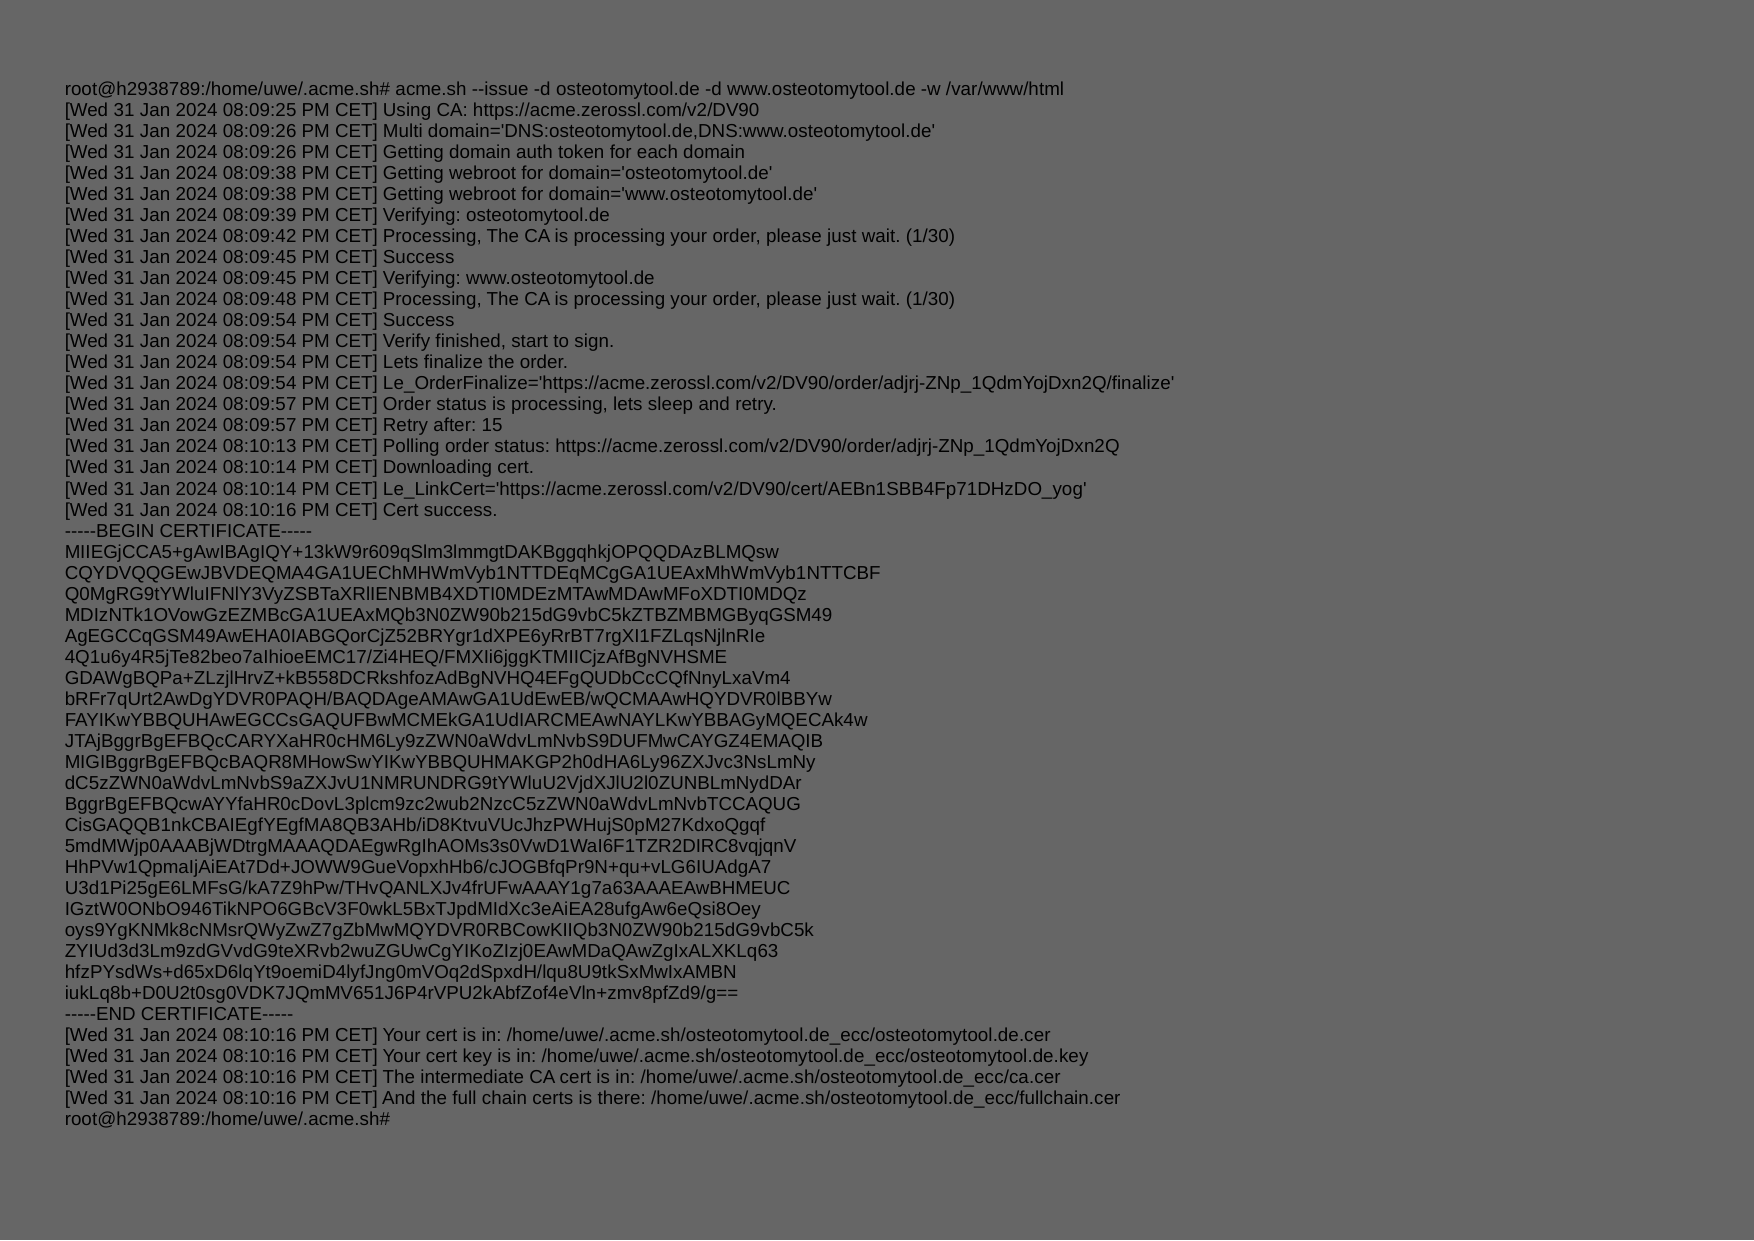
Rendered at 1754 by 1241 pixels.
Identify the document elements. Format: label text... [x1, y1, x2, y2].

text_box root@h2938789:/home/uwe/.acme.sh# acme.sh --issue -d osteotomytool.de -d www.osteotomytool.de -w /var/www/html [Wed 31 Jan 2024 08:09:25 PM CET] Using CA: https://acme.zerossl.com/v2/DV90 [Wed 31 Jan 2024 08:09:26 PM CET] Multi domain='DNS:osteotomytool.de,DNS:www.osteotomytool.de' [Wed 31 Jan 2024 08:09:26 PM CET] Getting domain auth token for each domain [Wed 31 Jan 2024 08:09:38 PM CET] Getting webroot for domain='osteotomytool.de' [Wed 31 Jan 2024 08:09:38 PM CET] Getting webroot for domain='www.osteotomytool.de' [Wed 31 Jan 2024 08:09:39 PM CET] Verifying: osteotomytool.de [Wed 31 Jan 2024 08:09:42 PM CET] Processing, The CA is processing your order, please just wait. (1/30) [Wed 31 Jan 2024 08:09:45 PM CET] Success [Wed 31 Jan 2024 08:09:45 PM CET] Verifying: www.osteotomytool.de [Wed 31 Jan 2024 08:09:48 PM CET] Processing, The CA is processing your order, please just wait. (1/30) [Wed 31 Jan 2024 08:09:54 PM CET] Success [Wed 31 Jan 2024 08:09:54 PM CET] Verify finished, start to sign. [Wed 31 Jan 2024 08:09:54 PM CET] Lets finalize the order. [Wed 31 Jan 2024 08:09:54 PM CET] Le_OrderFinalize='https://acme.zerossl.com/v2/DV90/order/adjrj-ZNp_1QdmYojDxn2Q/finalize' [Wed 31 Jan 2024 08:09:57 PM CET] Order status is processing, lets sleep and retry. [Wed 31 Jan 2024 08:09:57 PM CET] Retry after: 15 [Wed 31 Jan 2024 08:10:13 PM CET] Polling order status: https://acme.zerossl.com/v2/DV90/order/adjrj-ZNp_1QdmYojDxn2Q [Wed 31 Jan 2024 08:10:14 PM CET] Downloading cert. [Wed 31 Jan 2024 08:10:14 PM CET] Le_LinkCert='https://acme.zerossl.com/v2/DV90/cert/AEBn1SBB4Fp71DHzDO_yog' [Wed 31 Jan 2024 08:10:16 PM CET] Cert success. -----BEGIN CERTIFICATE----- MIIEGjCCA5+gAwIBAgIQY+13kW9r609qSlm3lmmgtDAKBggqhkjOPQQDAzBLMQsw CQYDVQQGEwJBVDEQMA4GA1UEChMHWmVyb1NTTDEqMCgGA1UEAxMhWmVyb1NTTCBF Q0MgRG9tYWluIFNlY3VyZSBTaXRlIENBMB4XDTI0MDEzMTAwMDAwMFoXDTI0MDQz MDIzNTk1OVowGzEZMBcGA1UEAxMQb3N0ZW90b215dG9vbC5kZTBZMBMGByqGSM49 AgEGCCqGSM49AwEHA0IABGQorCjZ52BRYgr1dXPE6yRrBT7rgXI1FZLqsNjlnRIe 4Q1u6y4R5jTe82beo7aIhioeEMC17/Zi4HEQ/FMXIi6jggKTMIICjzAfBgNVHSME GDAWgBQPa+ZLzjlHrvZ+kB558DCRkshfozAdBgNVHQ4EFgQUDbCcCQfNnyLxaVm4 bRFr7qUrt2AwDgYDVR0PAQH/BAQDAgeAMAwGA1UdEwEB/wQCMAAwHQYDVR0lBBYw FAYIKwYBBQUHAwEGCCsGAQUFBwMCMEkGA1UdIARCMEAwNAYLKwYBBAGyMQECAk4w JTAjBggrBgEFBQcCARYXaHR0cHM6Ly9zZWN0aWdvLmNvbS9DUFMwCAYGZ4EMAQIB MIGIBggrBgEFBQcBAQR8MHowSwYIKwYBBQUHMAKGP2h0dHA6Ly96ZXJvc3NsLmNy dC5zZWN0aWdvLmNvbS9aZXJvU1NMRUNDRG9tYWluU2VjdXJlU2l0ZUNBLmNydDAr BggrBgEFBQcwAYYfaHR0cDovL3plcm9zc2wub2NzcC5zZWN0aWdvLmNvbTCCAQUG CisGAQQB1nkCBAIEgfYEgfMA8QB3AHb/iD8KtvuVUcJhzPWHujS0pM27KdxoQgqf 5mdMWjp0AAABjWDtrgMAAAQDAEgwRgIhAOMs3s0VwD1WaI6F1TZR2DIRC8vqjqnV HhPVw1QpmaIjAiEAt7Dd+JOWW9GueVopxhHb6/cJOGBfqPr9N+qu+vLG6IUAdgA7 U3d1Pi25gE6LMFsG/kA7Z9hPw/THvQANLXJv4frUFwAAAY1g7a63AAAEAwBHMEUC IGztW0ONbO946TikNPO6GBcV3F0wkL5BxTJpdMIdXc3eAiEA28ufgAw6eQsi8Oey oys9YgKNMk8cNMsrQWyZwZ7gZbMwMQYDVR0RBCowKIIQb3N0ZW90b215dG9vbC5k ZYIUd3d3Lm9zdGVvdG9teXRvb2wuZGUwCgYIKoZIzj0EAwMDaQAwZgIxALXKLq63 hfzPYsdWs+d65xD6lqYt9oemiD4lyfJng0mVOq2dSpxdH/lqu8U9tkSxMwIxAMBN iukLq8b+D0U2t0sg0VDK7JQmMV651J6P4rVPU2kAbfZof4eVln+zmv8pfZd9/g== -----END CERTIFICATE----- [Wed 31 Jan 2024 08:10:16 PM CET] Your cert is in: /home/uwe/.acme.sh/osteotomytool.de_ecc/osteotomytool.de.cer [Wed 31 Jan 2024 08:10:16 PM CET] Your cert key is in: /home/uwe/.acme.sh/osteotomytool.de_ecc/osteotomytool.de.key [Wed 31 Jan 2024 08:10:16 PM CET] The intermediate CA cert is in: /home/uwe/.acme.sh/osteotomytool.de_ecc/ca.cer [Wed 31 Jan 2024 08:10:16 PM CET] And the full chain certs is there: /home/uwe/.acme.sh/osteotomytool.de_ecc/fullchain.cer root@h2938789:/home/uwe/.acme.sh# [50, 71, 1270, 1182]
